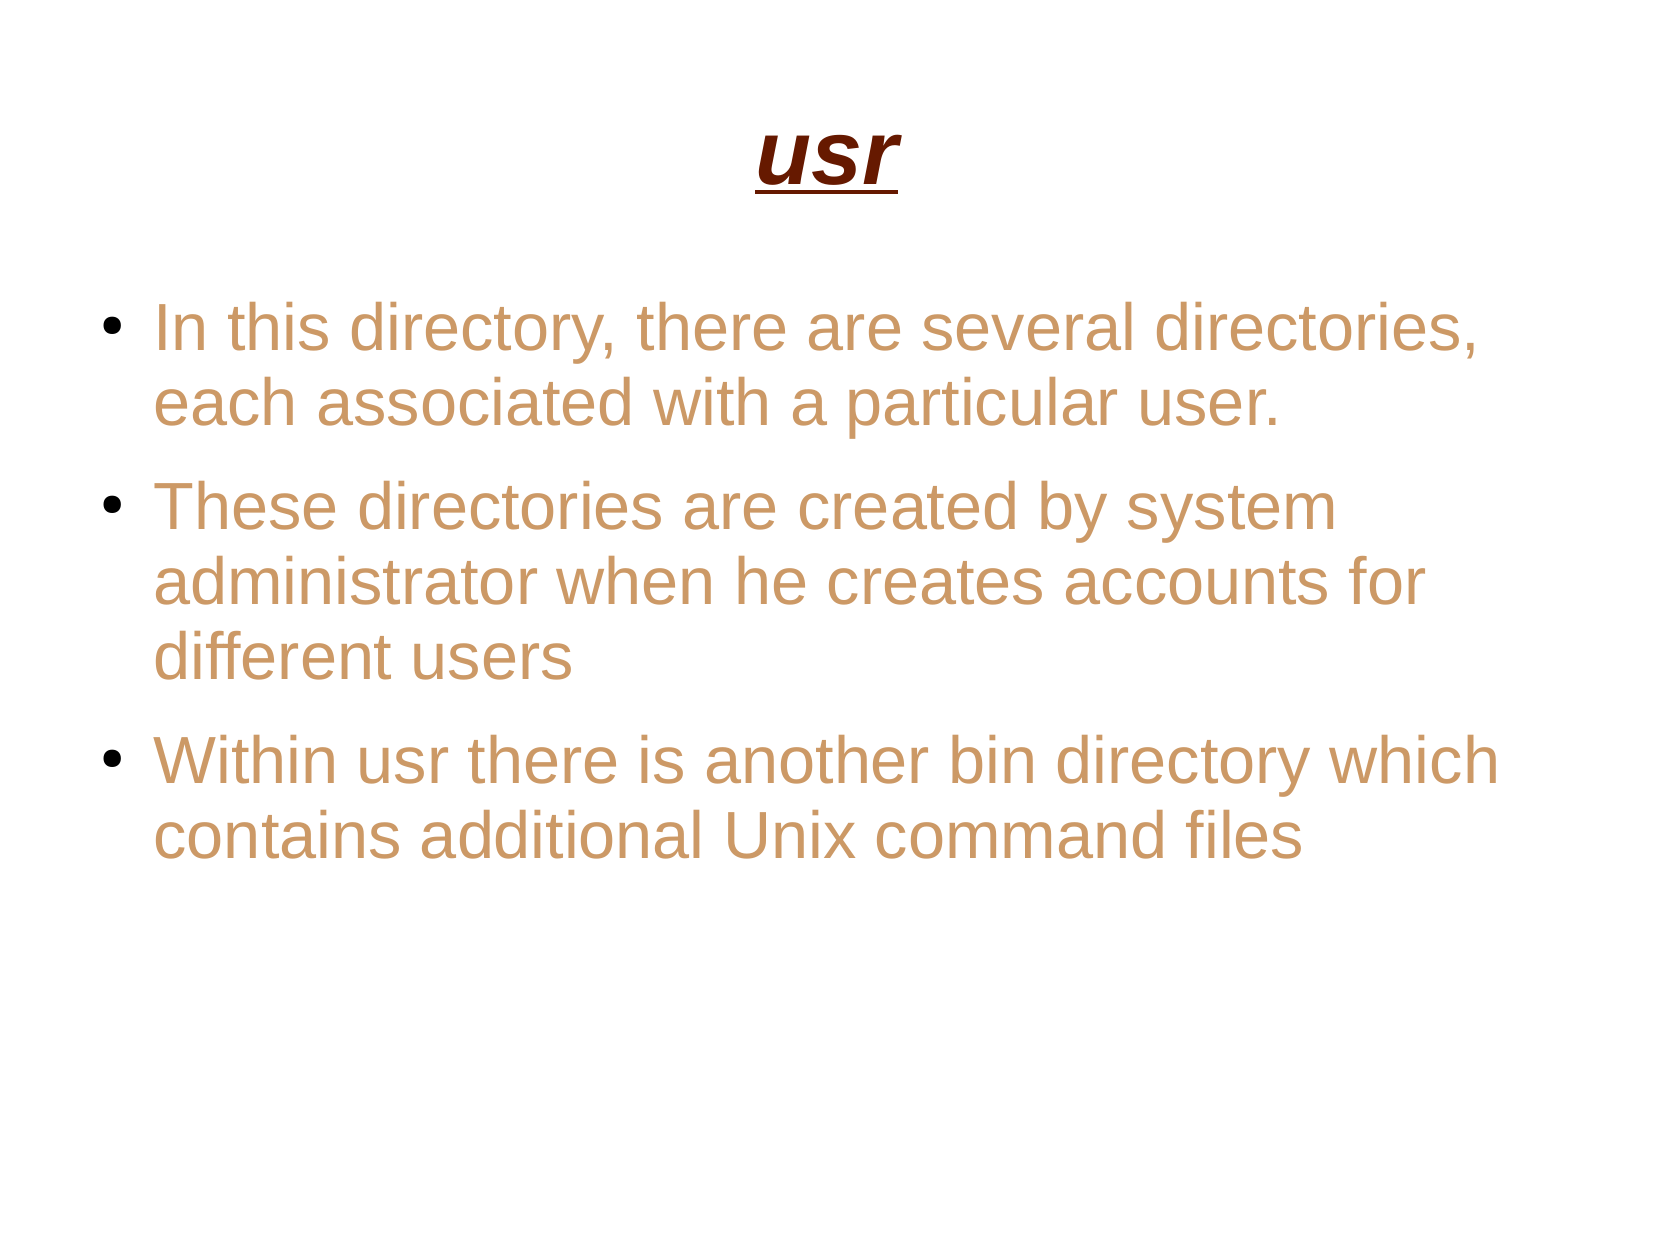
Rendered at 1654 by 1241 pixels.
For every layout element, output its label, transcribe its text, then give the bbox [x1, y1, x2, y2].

title usr [82, 49, 1571, 257]
list In this directory, there are several directories, each associated with a particular user. These directories are created by system administrator when he creates accounts for different users Within usr there is another bin directory which contains additional Unix command files [82, 290, 1571, 1010]
